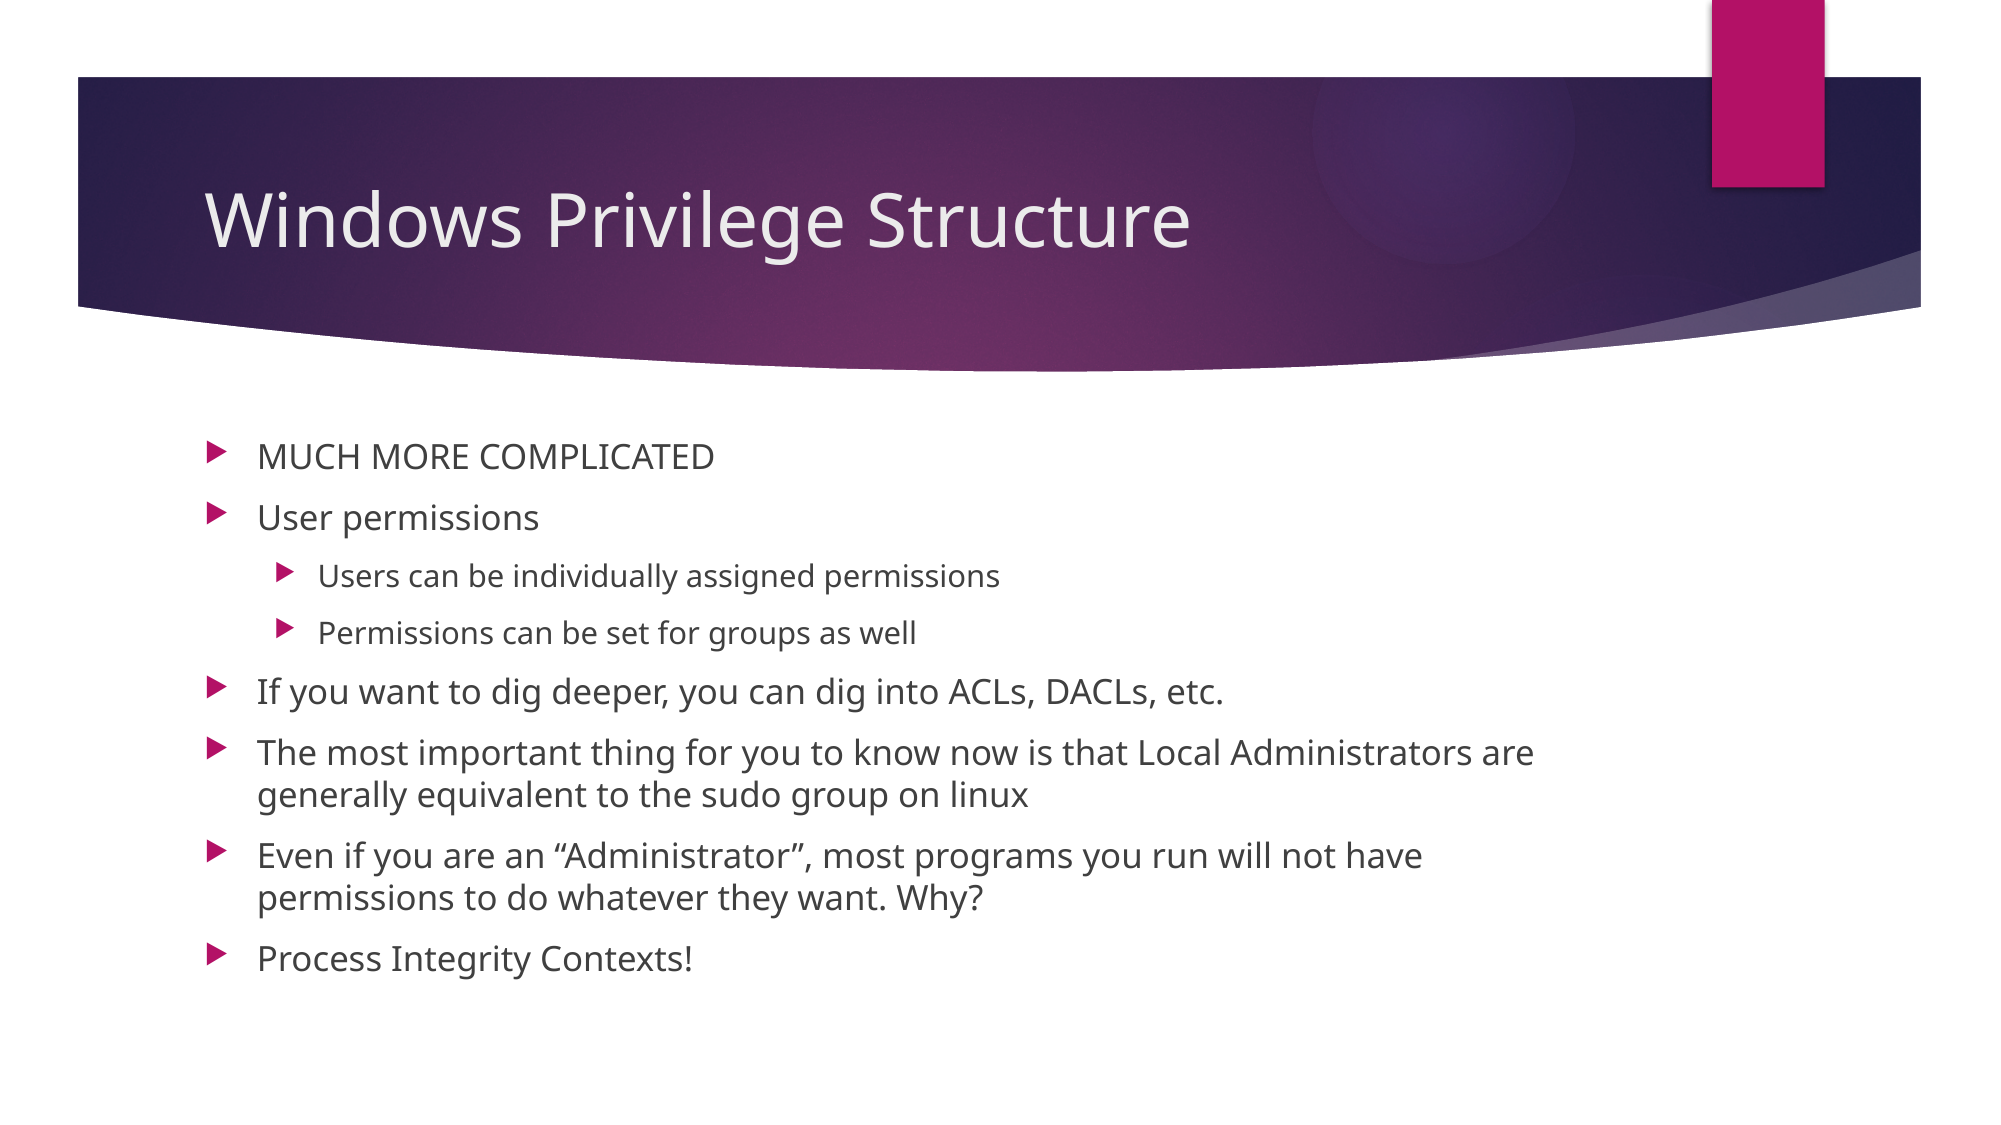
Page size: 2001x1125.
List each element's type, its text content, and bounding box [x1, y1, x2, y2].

list MUCH MORE COMPLICATED User permissions Users can be individually assigned permissions Permissions can be set for groups as well If you want to dig deeper, you can dig into ACLs, DACLs, etc. The most important thing for you to know now is that Local Administrators are generally equivalent to the sudo group on linux Even if you are an “Administrator”, most programs you run will not have permissions to do whatever they want. Why? Process Integrity Contexts! [189, 427, 1638, 988]
title Now what? [1467, 300, 1788, 358]
picture [79, 78, 1920, 371]
title Windows Privilege Structure [189, 159, 1627, 276]
